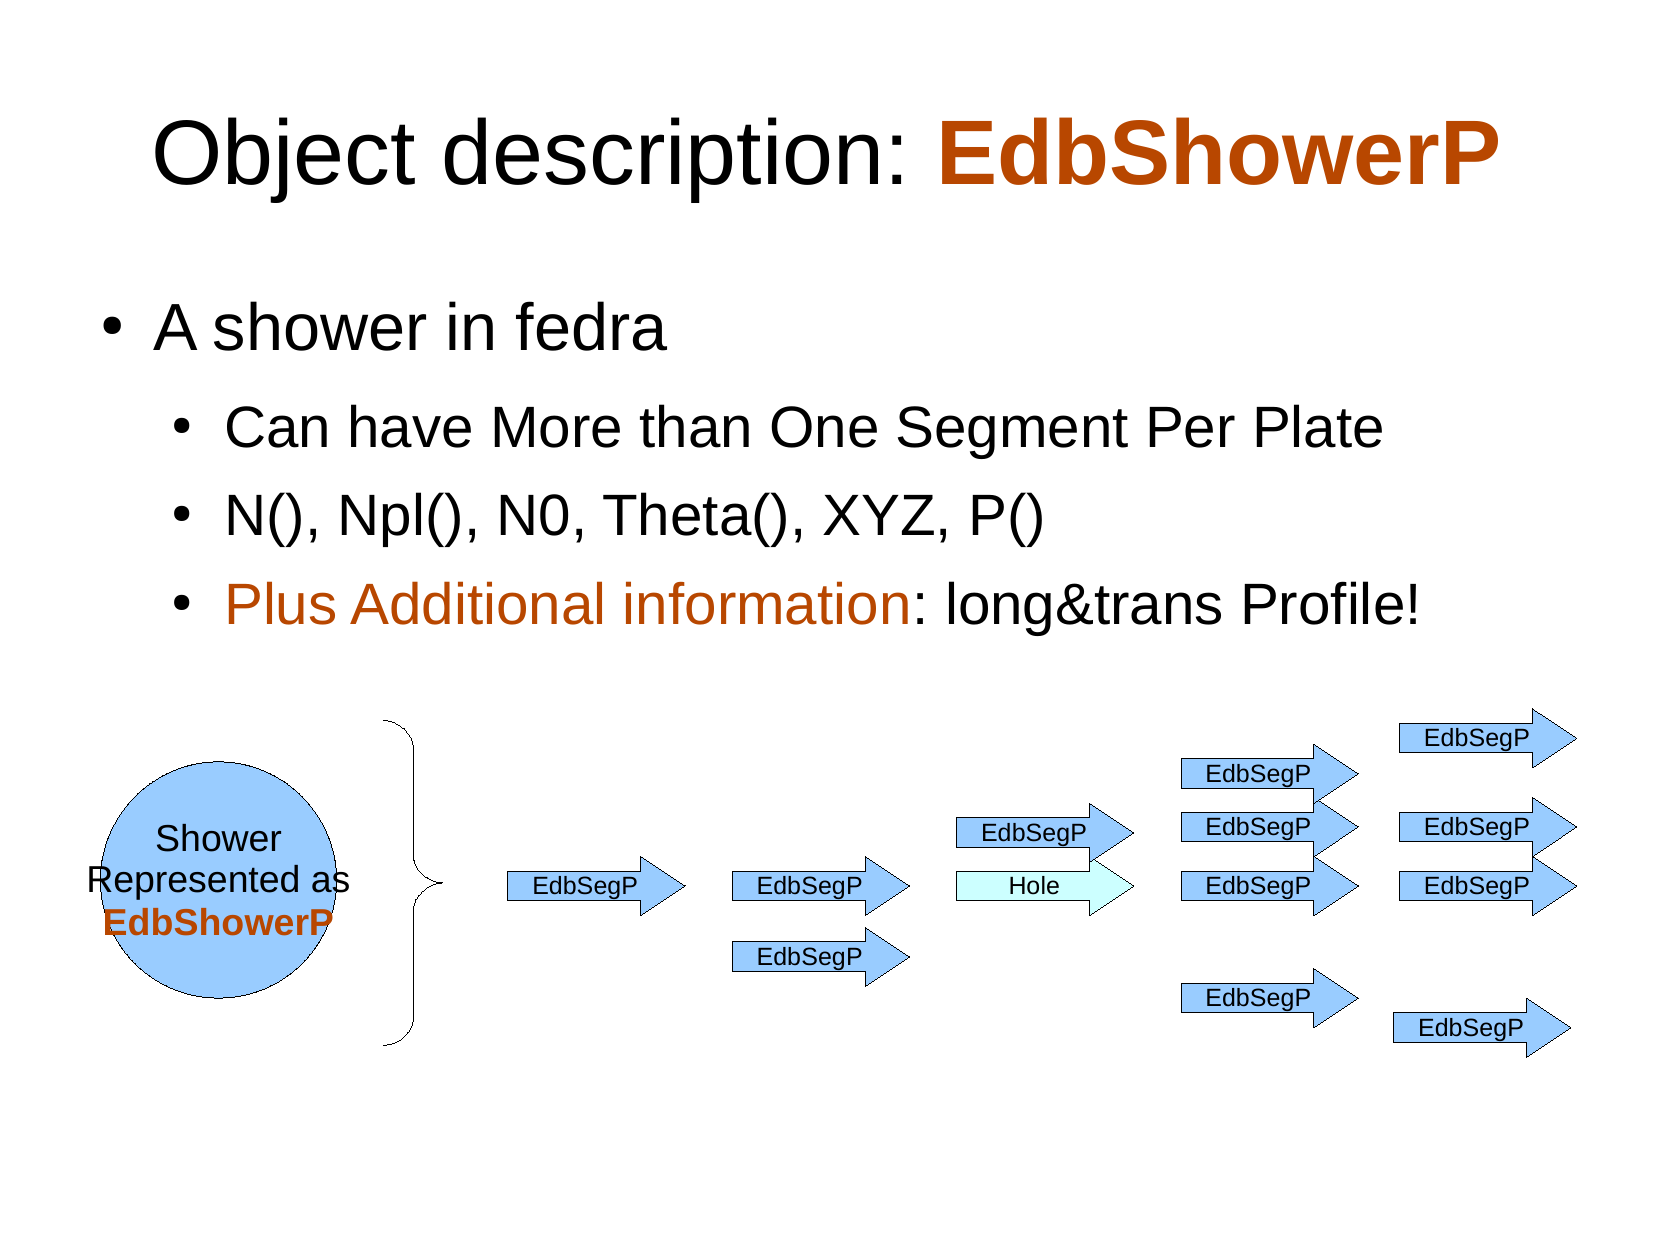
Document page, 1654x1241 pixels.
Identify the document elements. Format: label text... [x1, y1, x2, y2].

text_box EdbSegP [1399, 857, 1577, 916]
text_box EdbSegP [1399, 797, 1577, 857]
text_box EdbSegP [1181, 800, 1359, 857]
text_box Shower Represented as EdbShowerP [100, 761, 337, 999]
text_box Hole [956, 859, 1134, 916]
text_box EdbSegP [1393, 998, 1571, 1058]
text_box EdbSegP [956, 803, 1134, 863]
text_box EdbSegP [732, 927, 910, 987]
text_box EdbSegP [1181, 744, 1359, 804]
text_box EdbSegP [507, 856, 686, 916]
text_box EdbSegP [732, 856, 910, 916]
list A shower in fedra Can have More than One Segment Per Plate N(), Npl(), N0, Theta(), XYZ, P() Plus Additional information: long&trans Profile! [82, 290, 1595, 1094]
text_box EdbSegP [1181, 856, 1359, 916]
title Object description: EdbShowerP [82, 49, 1571, 257]
text_box EdbSegP [1181, 968, 1359, 1028]
text_box EdbSegP [1399, 708, 1577, 768]
